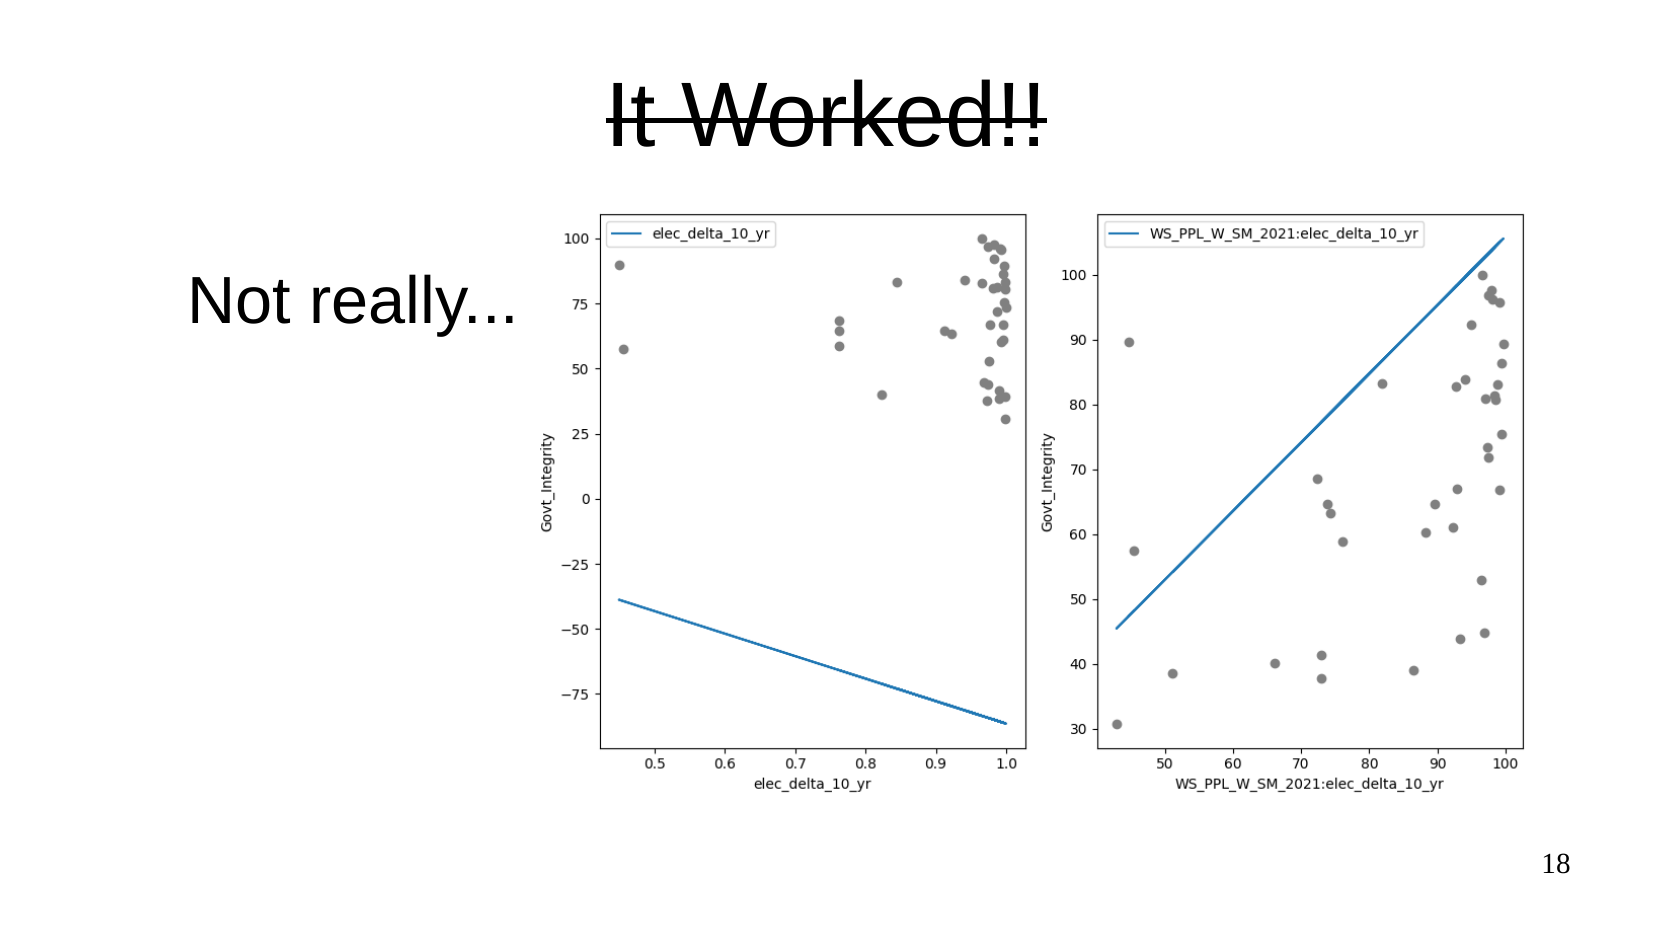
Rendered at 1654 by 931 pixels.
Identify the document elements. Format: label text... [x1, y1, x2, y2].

text_box Not really... [187, 262, 1571, 758]
title It Worked!! [82, 37, 1571, 193]
picture [525, 758, 1538, 807]
picture [525, 199, 1538, 262]
